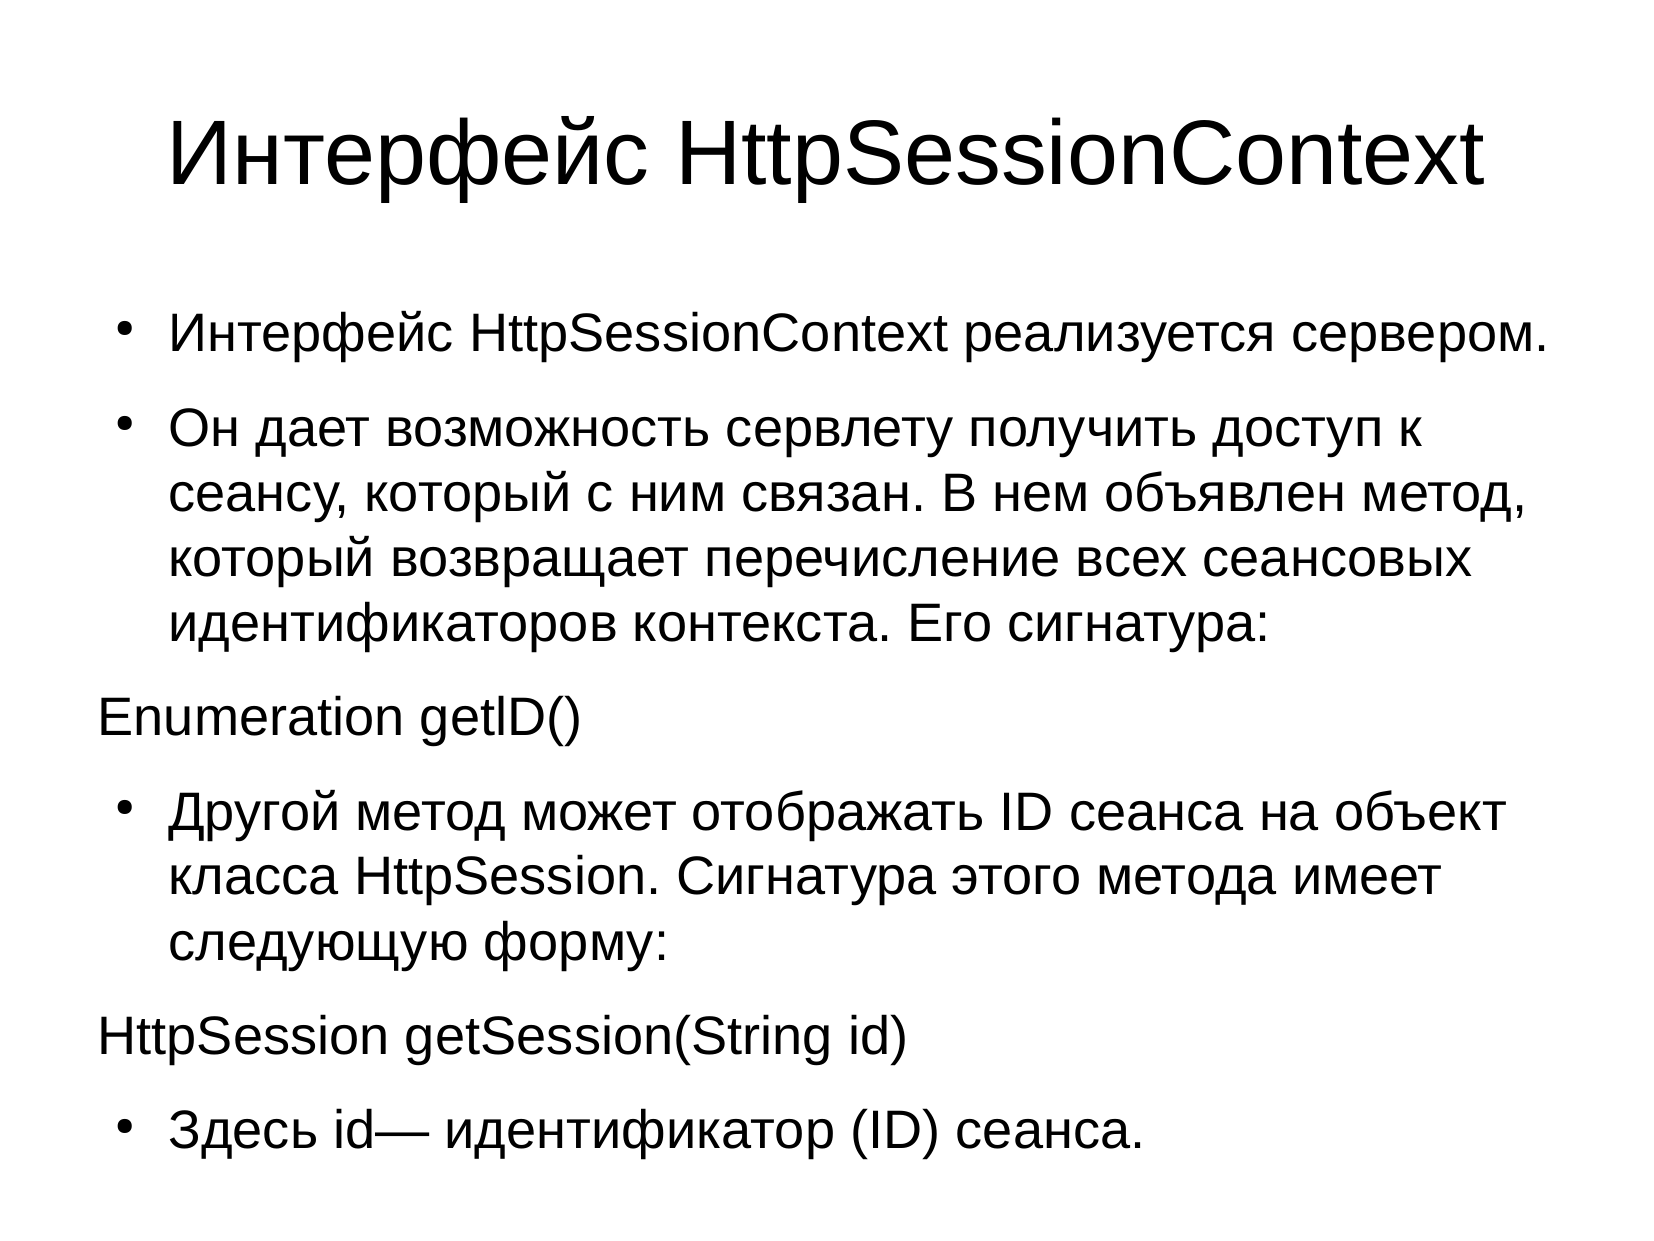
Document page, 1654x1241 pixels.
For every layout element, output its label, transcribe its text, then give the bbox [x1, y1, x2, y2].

title Интерфейс HttpSessionContext [82, 49, 1571, 257]
list Интерфейс HttpSessionContext реализуется сервером. Он дает возможность сервлету получить доступ к сеансу, который с ним связан. В нем объявлен метод, который возвращает перечисление всех сеансовых идентификаторов контекста. Его сигнатура: Enumeration getlD() Другой метод может отображать ID сеанса на объект класса HttpSession. Сигнатура этого метода имеет следующую форму: HttpSession getSession(String id) Здесь id— идентификатор (ID) сеанса. [82, 290, 1571, 1010]
